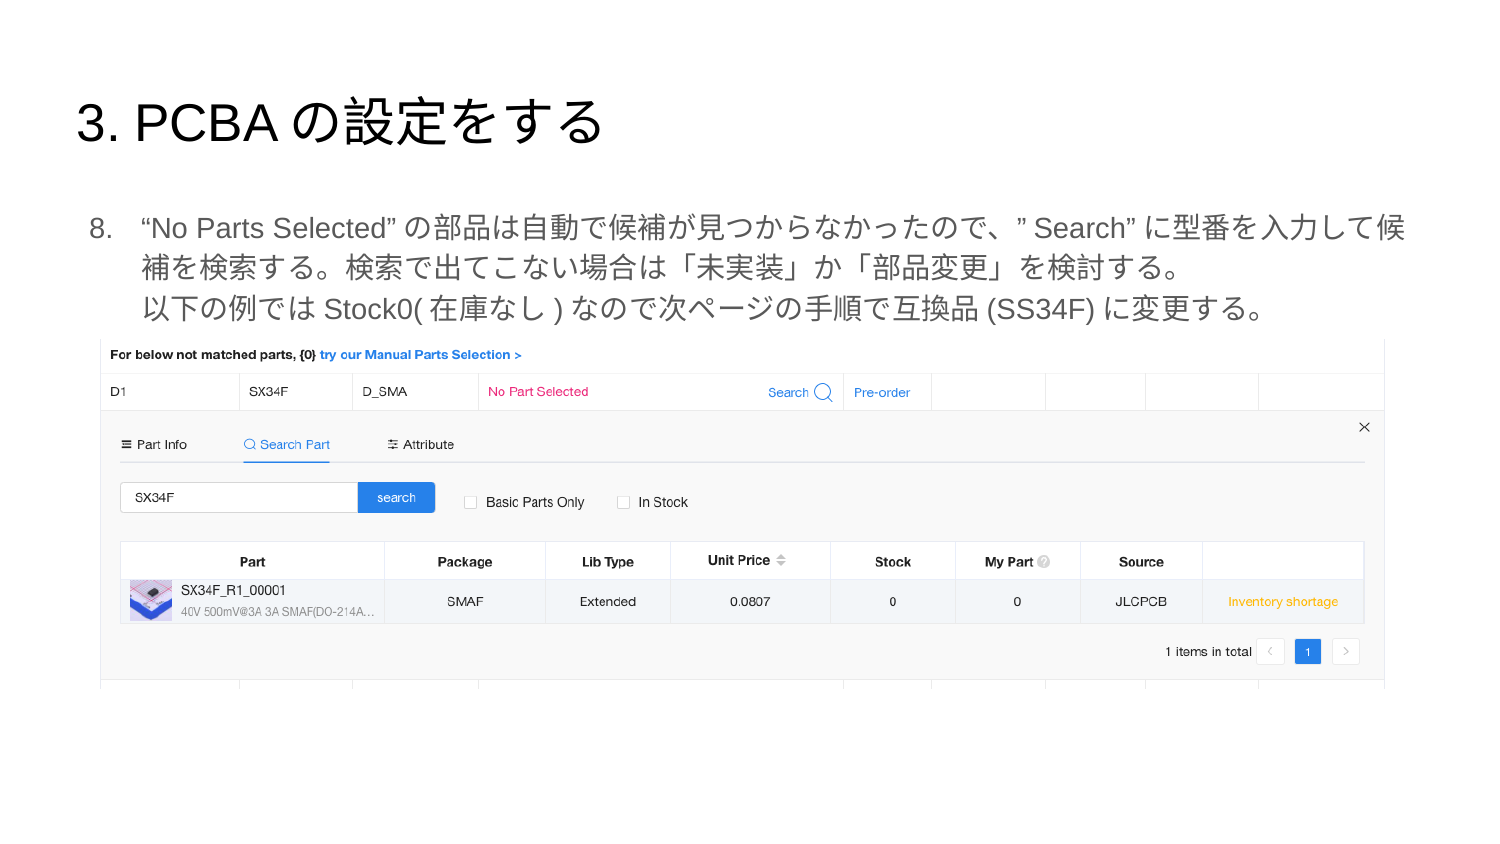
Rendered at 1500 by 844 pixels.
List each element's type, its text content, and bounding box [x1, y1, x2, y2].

title PCBAの設定をする [51, 72, 1449, 167]
picture [90, 339, 1389, 689]
list “No Parts Selected”の部品は自動で候補が見つからなかったので、”Search”に型番を入力して候補を検索する。検索で出てこない場合は「未実装」か「部品変更」を検討する。 以下の例ではStock0(在庫なし)なので次ページの手順で互換品(SS34F)に変更する。 [51, 189, 1449, 750]
